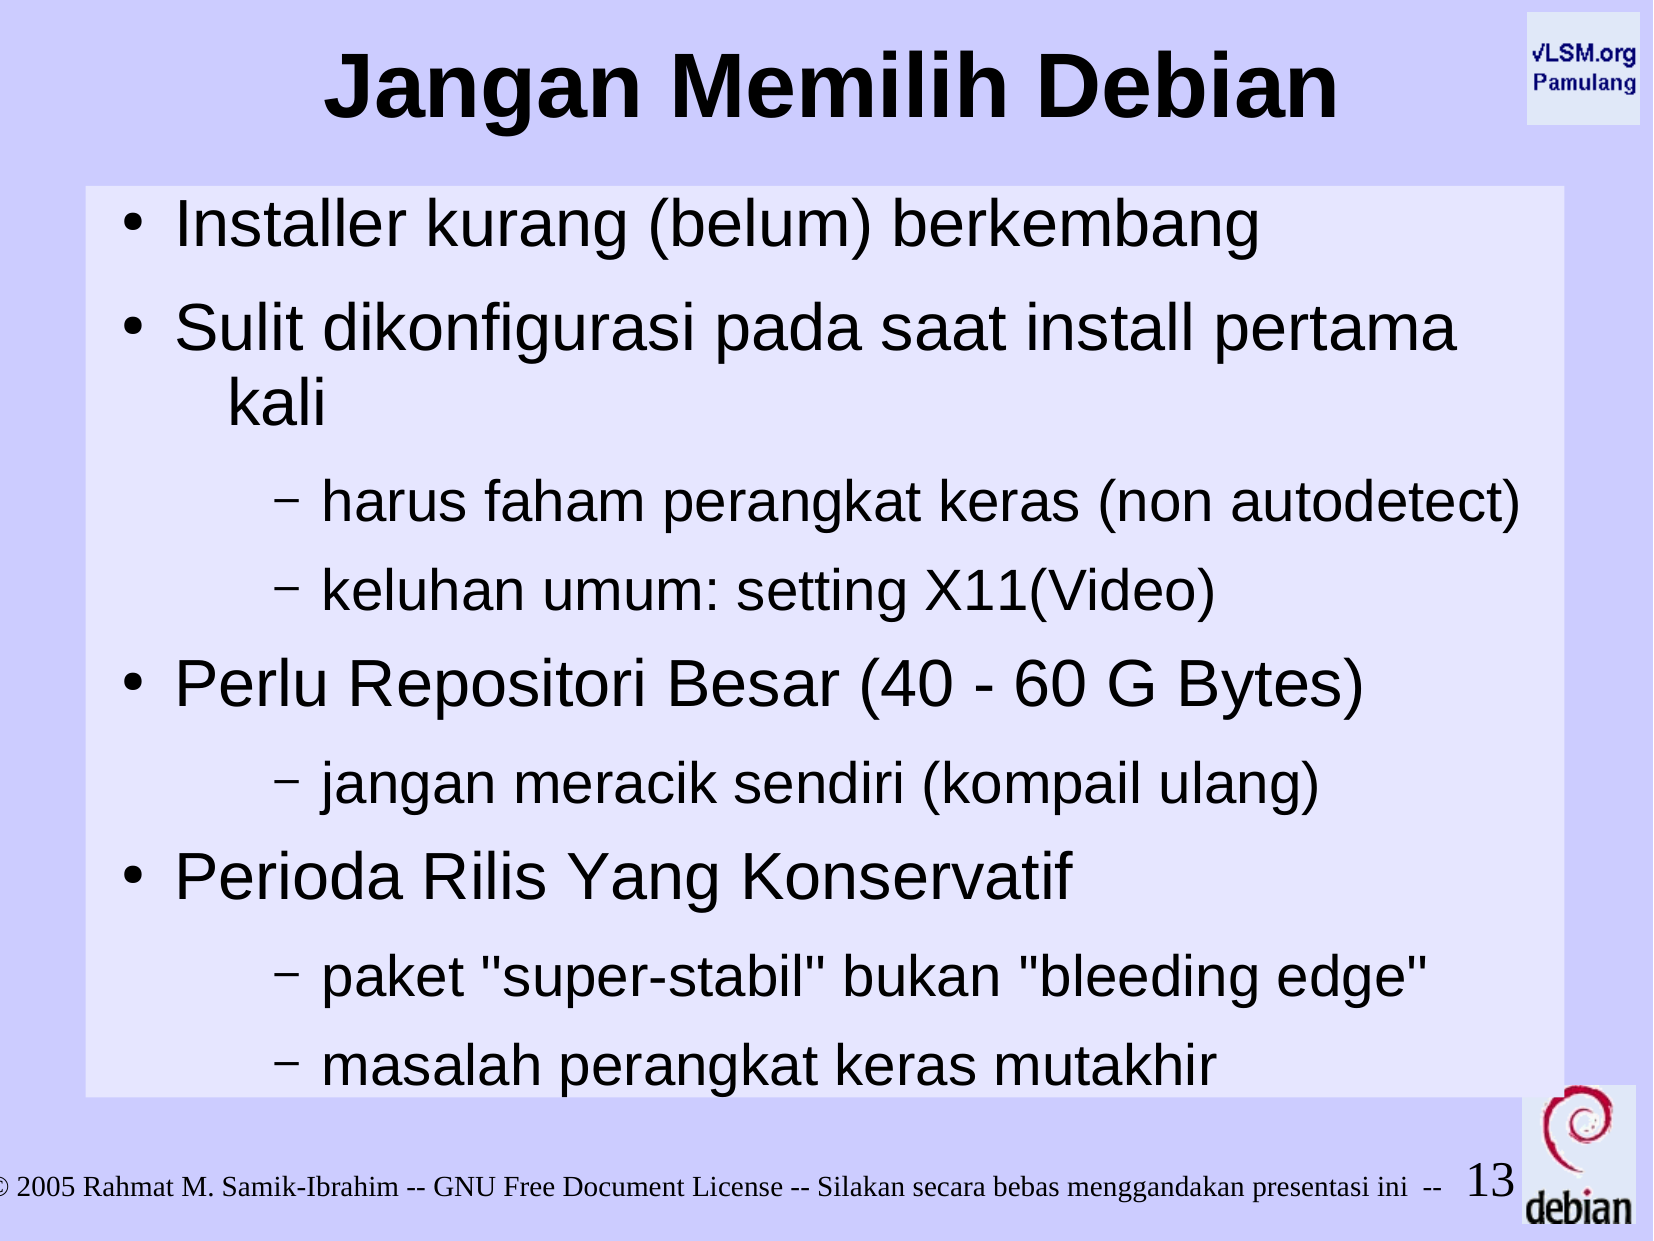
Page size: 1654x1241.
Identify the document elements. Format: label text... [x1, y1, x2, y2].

list Installer kurang (belum) berkembang Sulit dikonfigurasi pada saat install pertama kali harus faham perangkat keras (non autodetect) keluhan umum: setting X11(Video) Perlu Repositori Besar (40 - 60 G Bytes) jangan meracik sendiri (kompail ulang) Perioda Rilis Yang Konservatif paket ''super-stabil'' bukan ''bleeding edge'' masalah perangkat keras mutakhir [85, 185, 1565, 1098]
picture [1522, 1085, 1636, 1224]
title Jangan Memilih Debian [40, 31, 1625, 142]
picture [1527, 12, 1640, 125]
